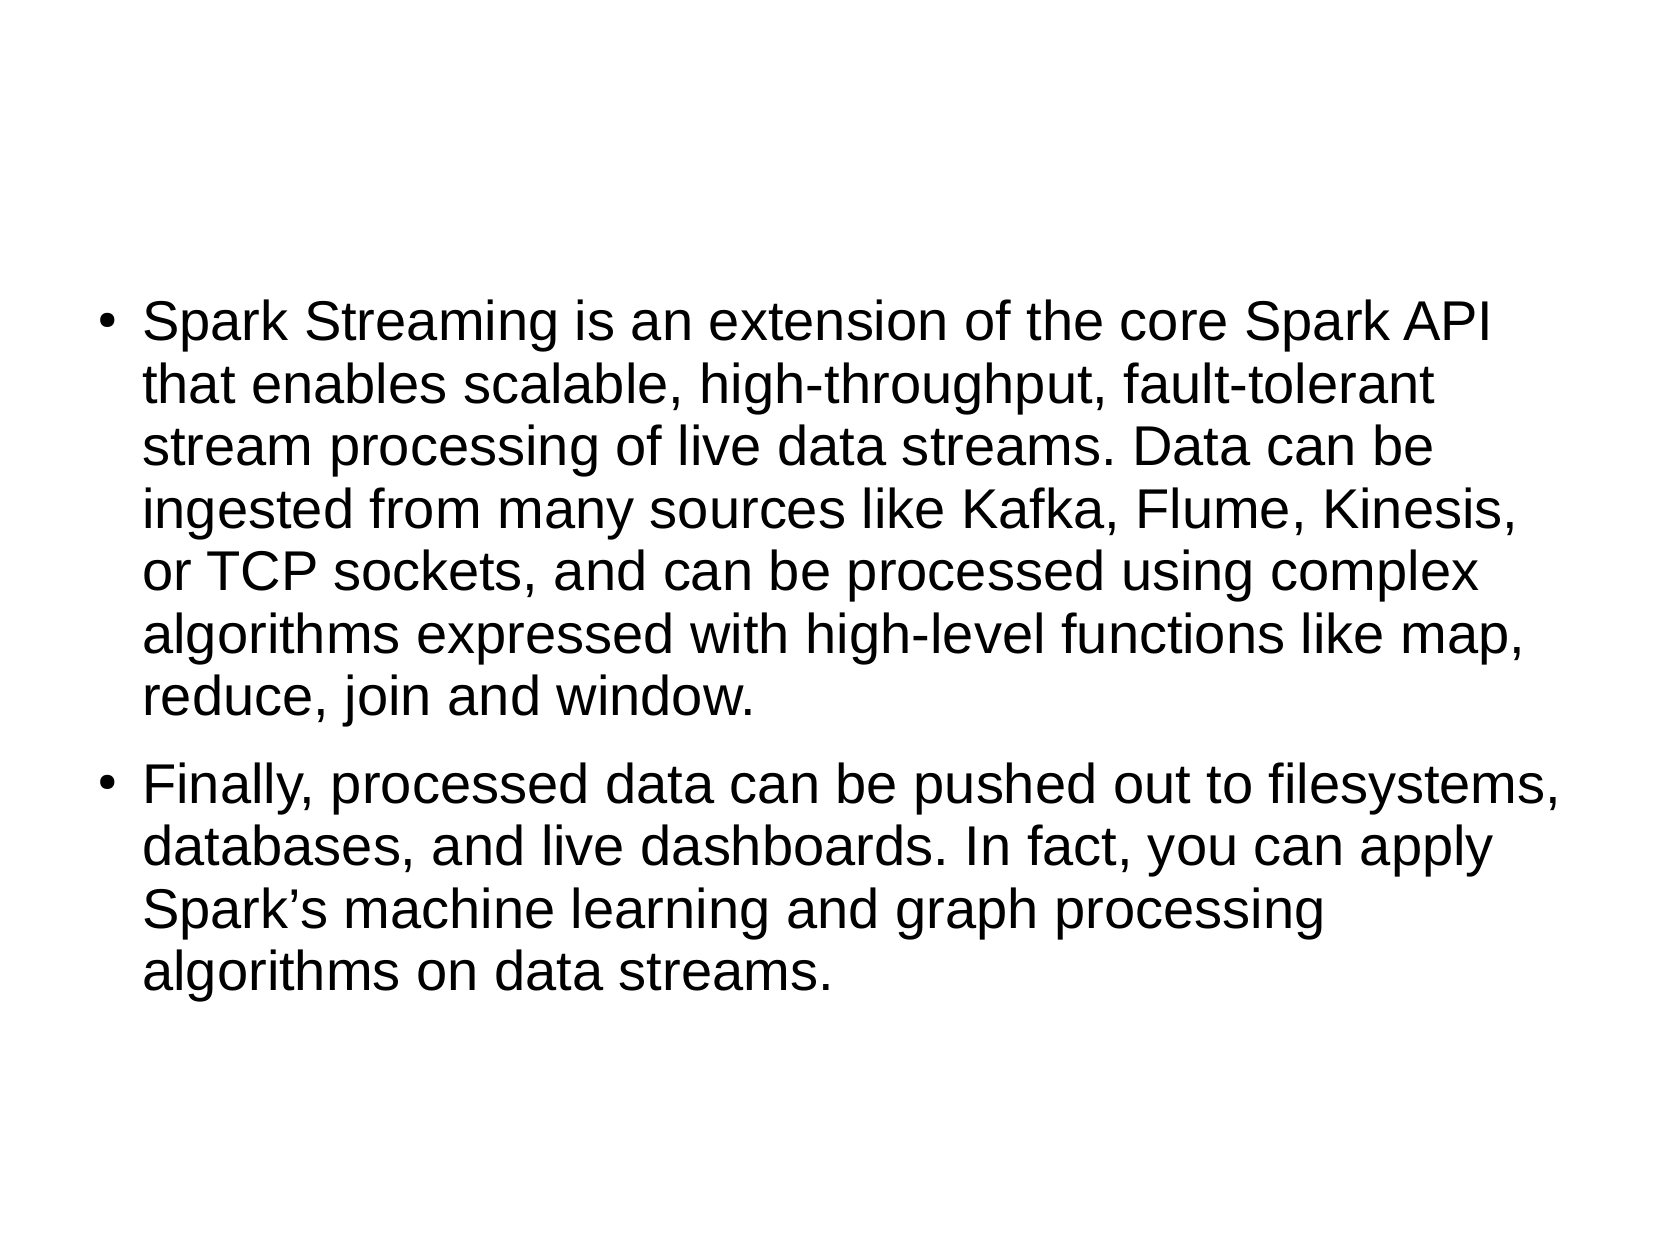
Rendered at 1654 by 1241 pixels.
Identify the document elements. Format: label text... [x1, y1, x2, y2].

list Spark Streaming is an extension of the core Spark API that enables scalable, high-throughput, fault-tolerant stream processing of live data streams. Data can be ingested from many sources like Kafka, Flume, Kinesis, or TCP sockets, and can be processed using complex algorithms expressed with high-level functions like map, reduce, join and window. Finally, processed data can be pushed out to filesystems, databases, and live dashboards. In fact, you can apply Spark’s machine learning and graph processing algorithms on data streams. [82, 290, 1571, 1010]
